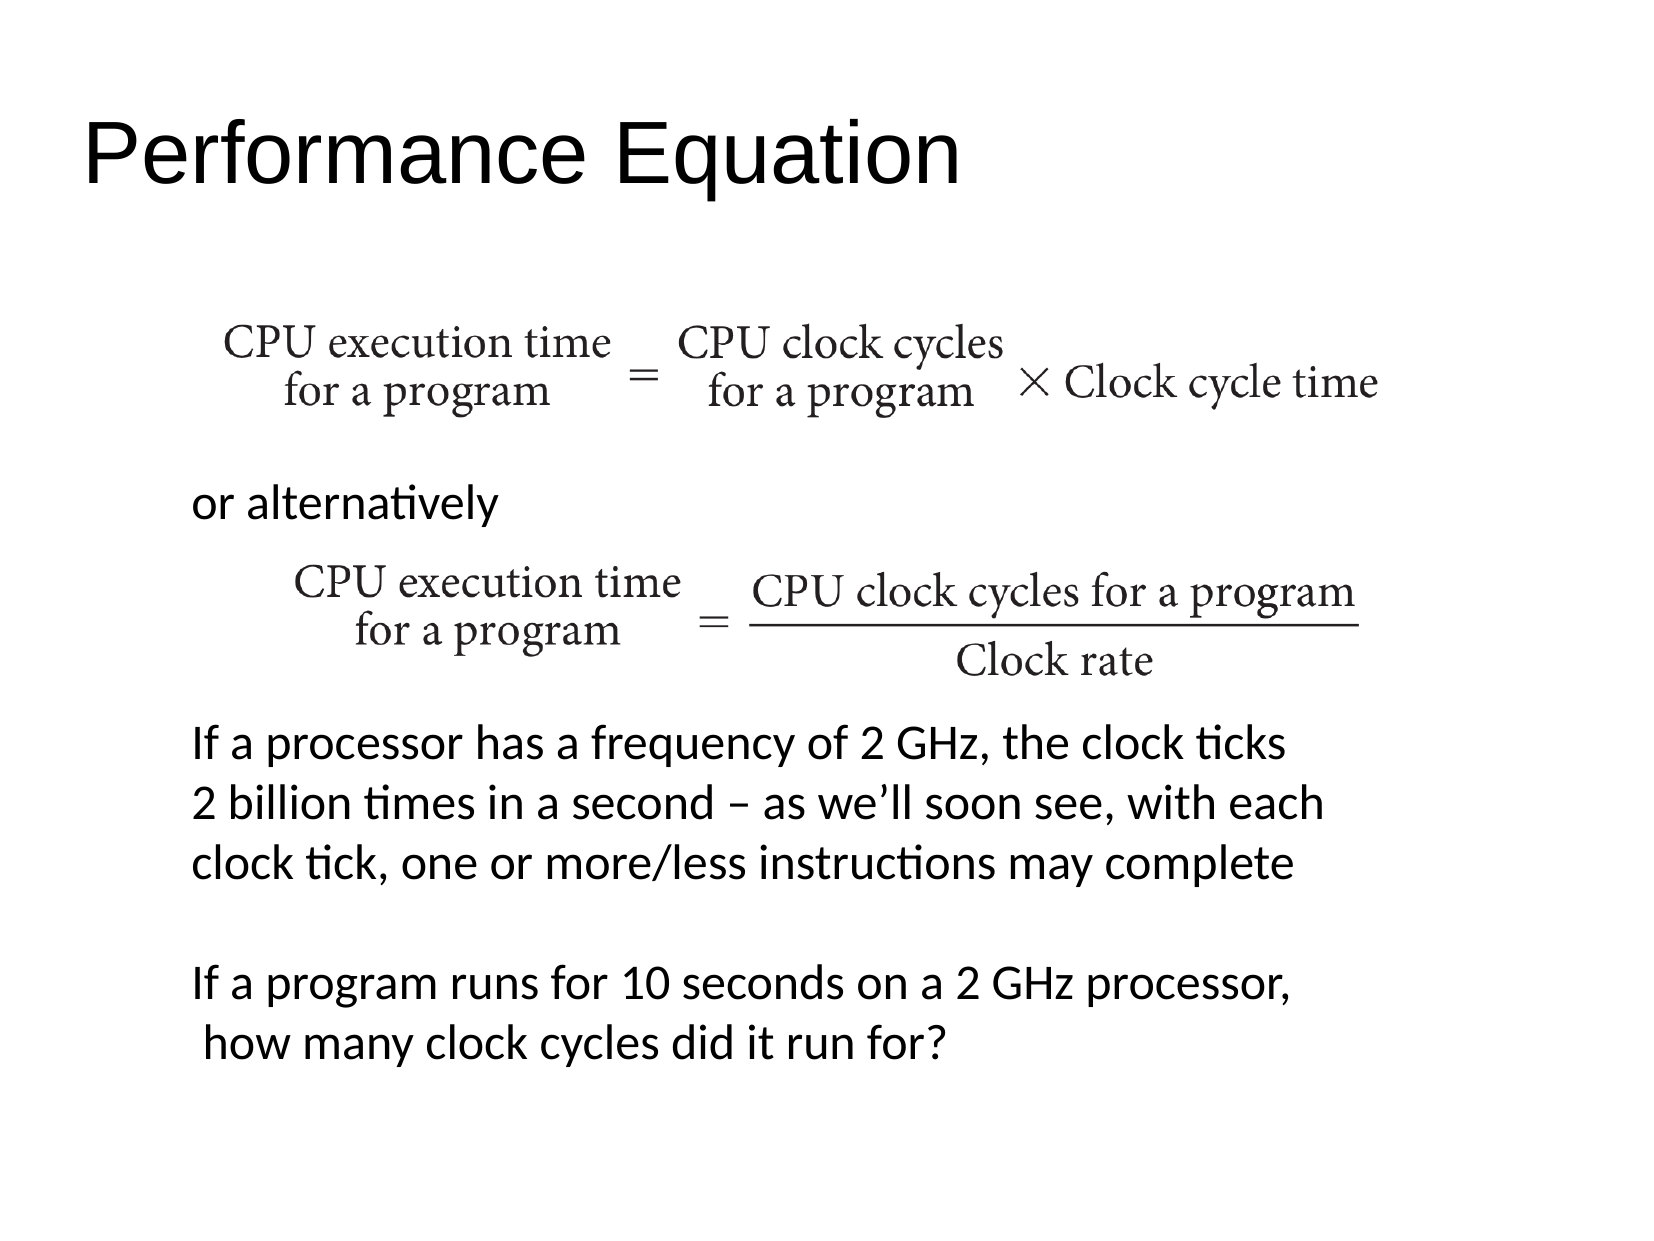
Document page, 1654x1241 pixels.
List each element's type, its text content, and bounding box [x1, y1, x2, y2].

picture [208, 299, 1404, 436]
picture [274, 543, 1379, 696]
title Performance Equation [82, 49, 1571, 257]
text_box or alternatively If a processor has a frequency of 2 GHz, the clock ticks 2 billion times in a second – as we’ll soon see, with each clock tick, one or more/less instructions may complete If a program runs for 10 seconds on a 2 GHz processor, how many clock cycles did it run for? [176, 282, 1341, 1138]
